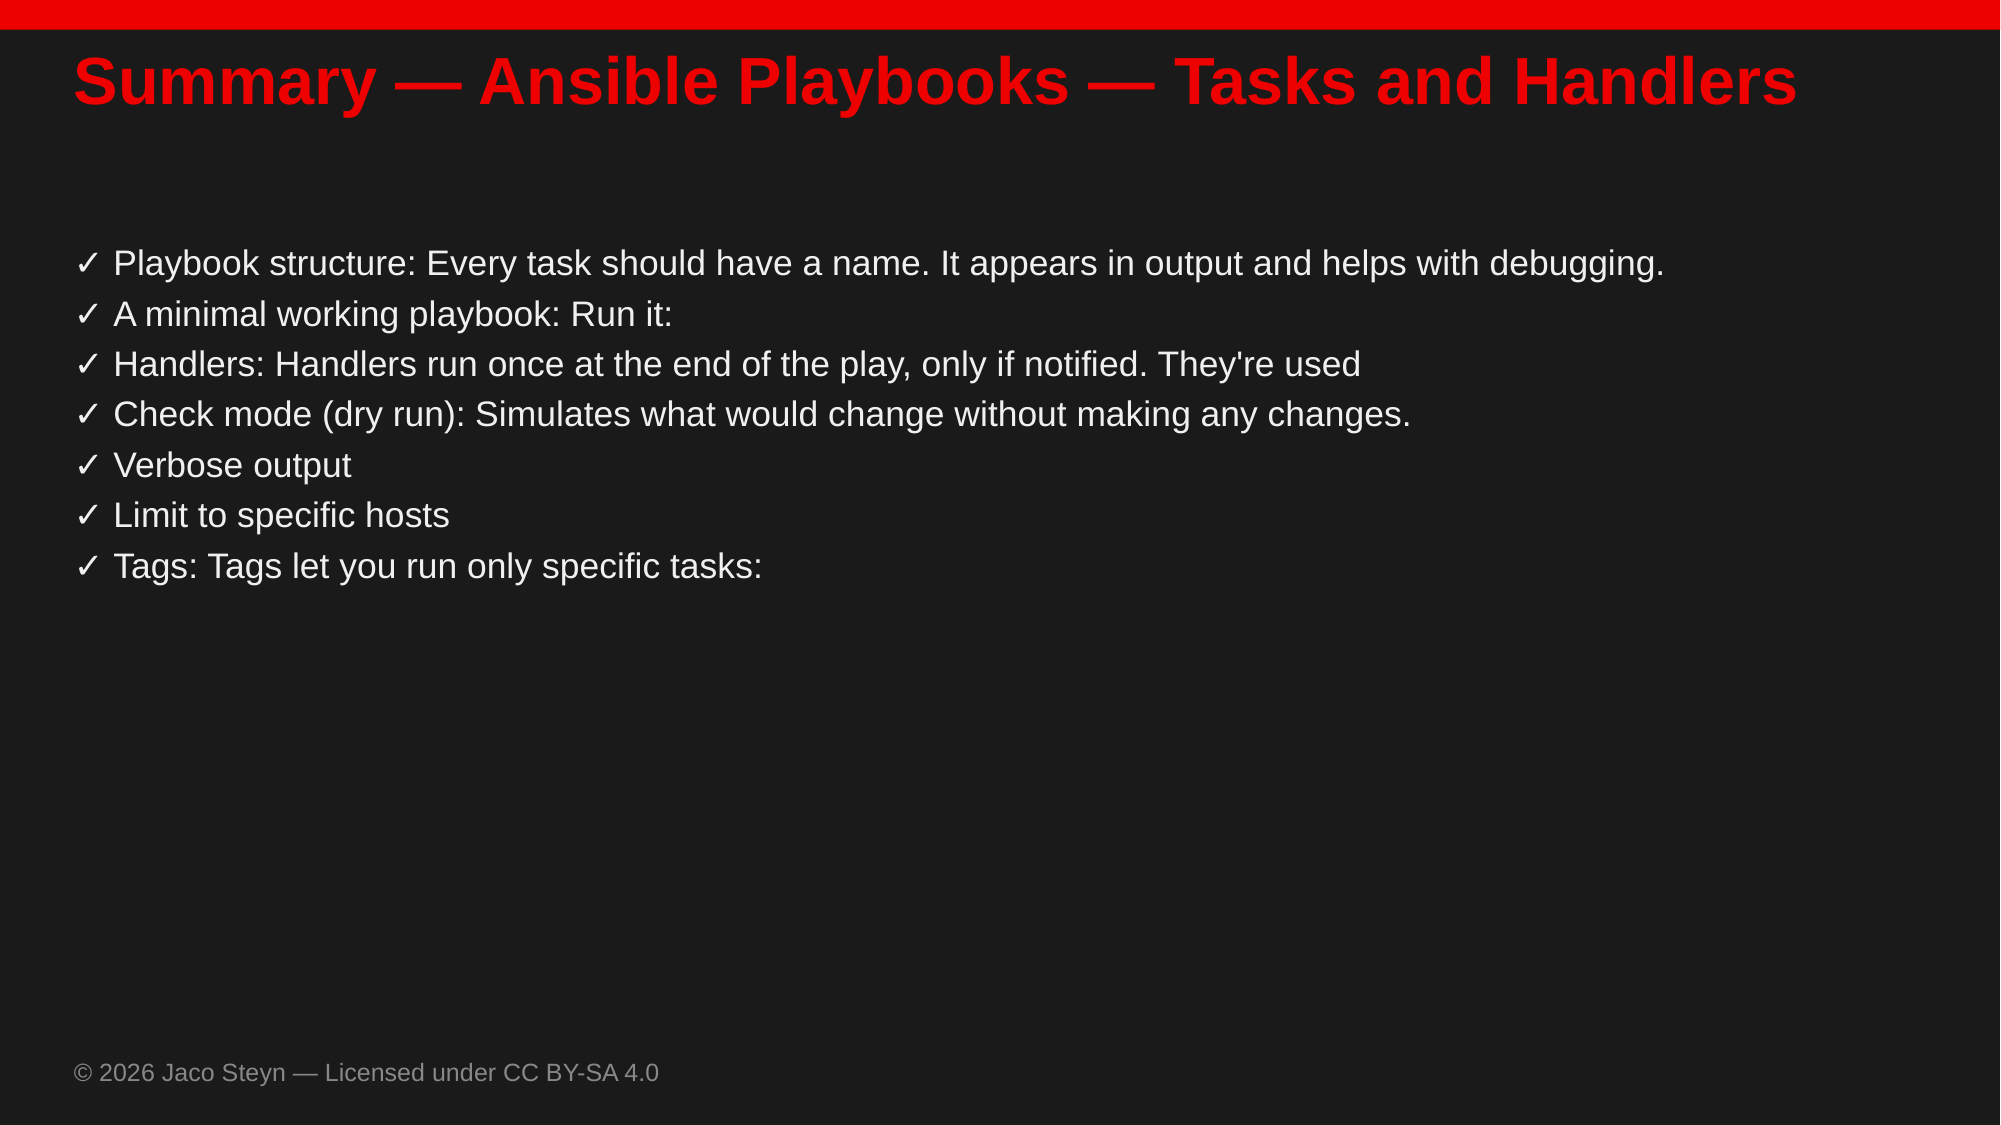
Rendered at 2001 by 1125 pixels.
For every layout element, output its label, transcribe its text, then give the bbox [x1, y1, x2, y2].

text_box [0, 0, 2001, 30]
text_box © 2026 Jaco Steyn — Licensed under CC BY-SA 4.0 [59, 1051, 1942, 1093]
text_box ✓ Playbook structure: Every task should have a name. It appears in output and helps with debugging. ✓ A minimal working playbook: Run it: ✓ Handlers: Handlers run once at the end of the play, only if notified. They're used ✓ Check mode (dry run): Simulates what would change without making any changes. ✓ Verbose output ✓ Limit to specific hosts ✓ Tags: Tags let you run only specific tasks: [59, 236, 1942, 1037]
text_box Summary — Ansible Playbooks — Tasks and Handlers [59, 36, 1942, 208]
